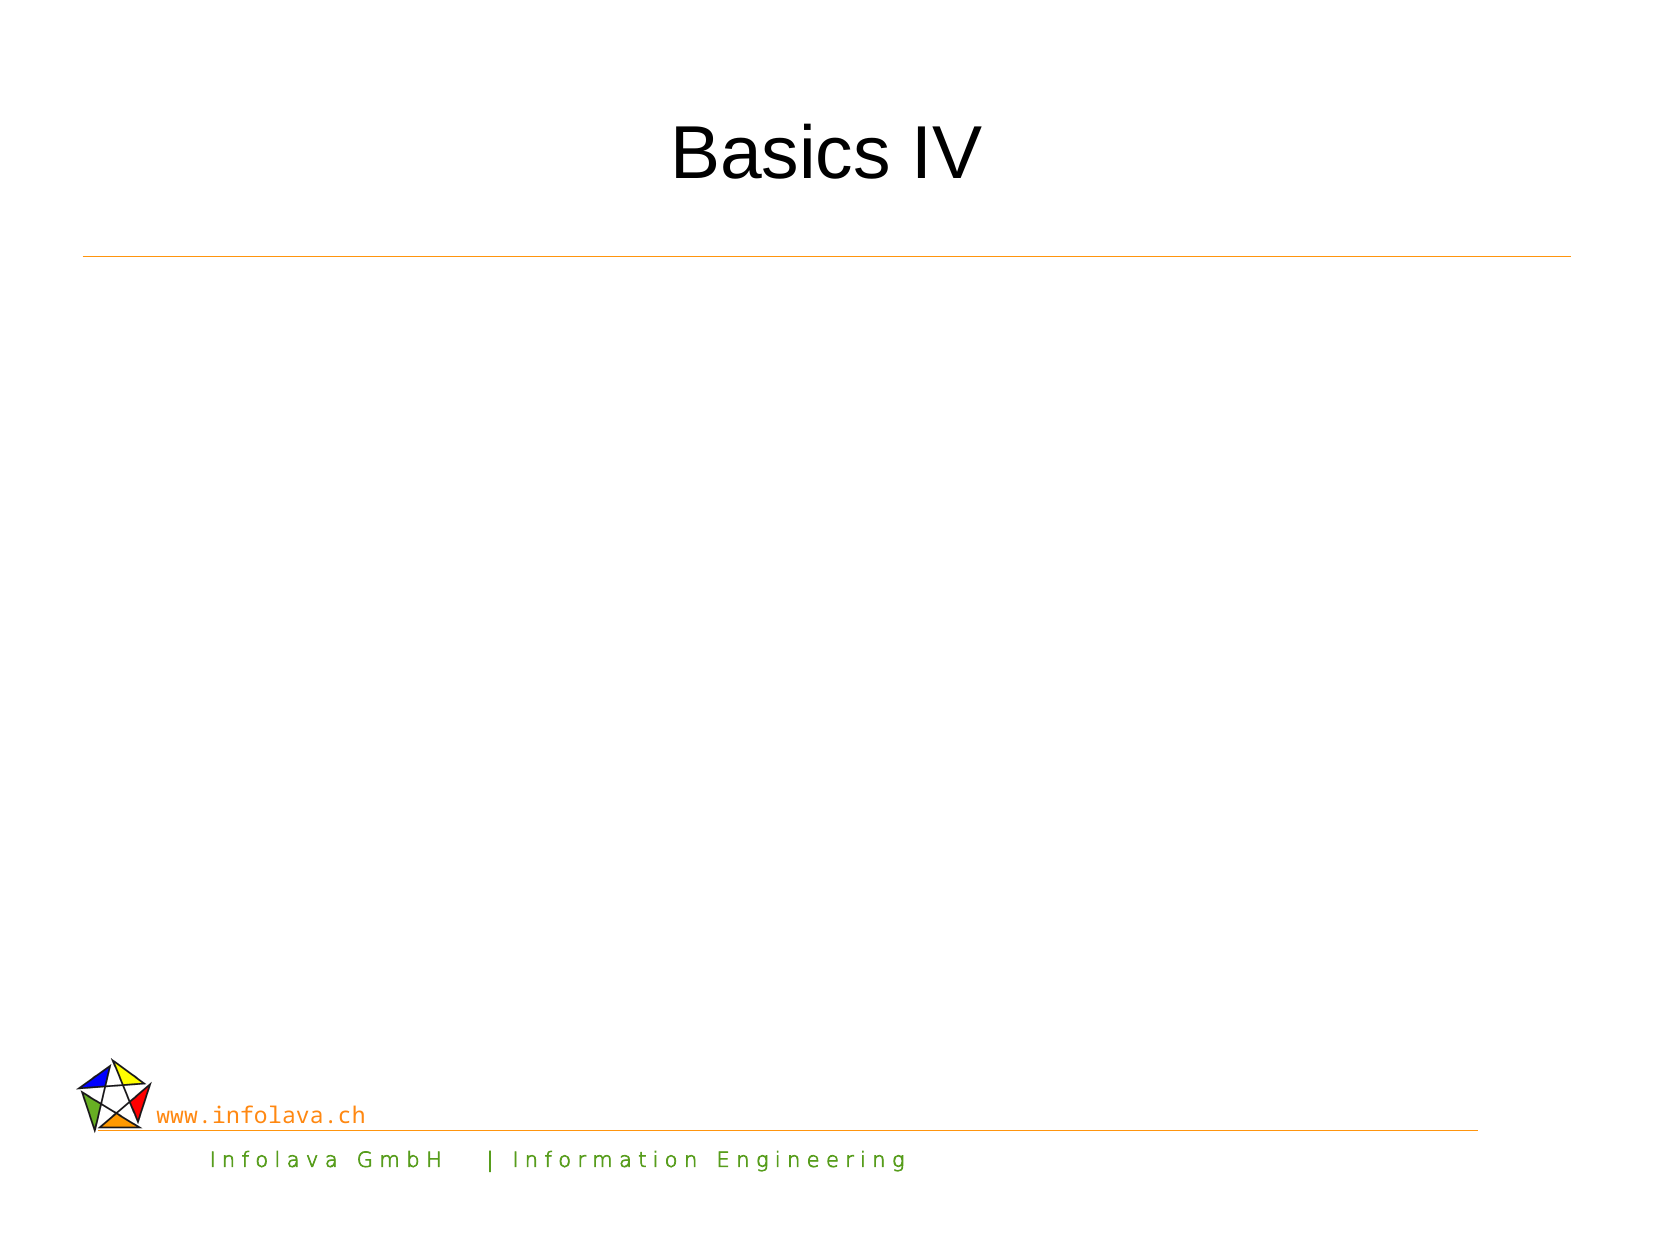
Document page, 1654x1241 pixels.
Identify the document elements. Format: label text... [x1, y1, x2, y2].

title Basics IV [82, 49, 1571, 257]
picture [76, 1058, 152, 1134]
